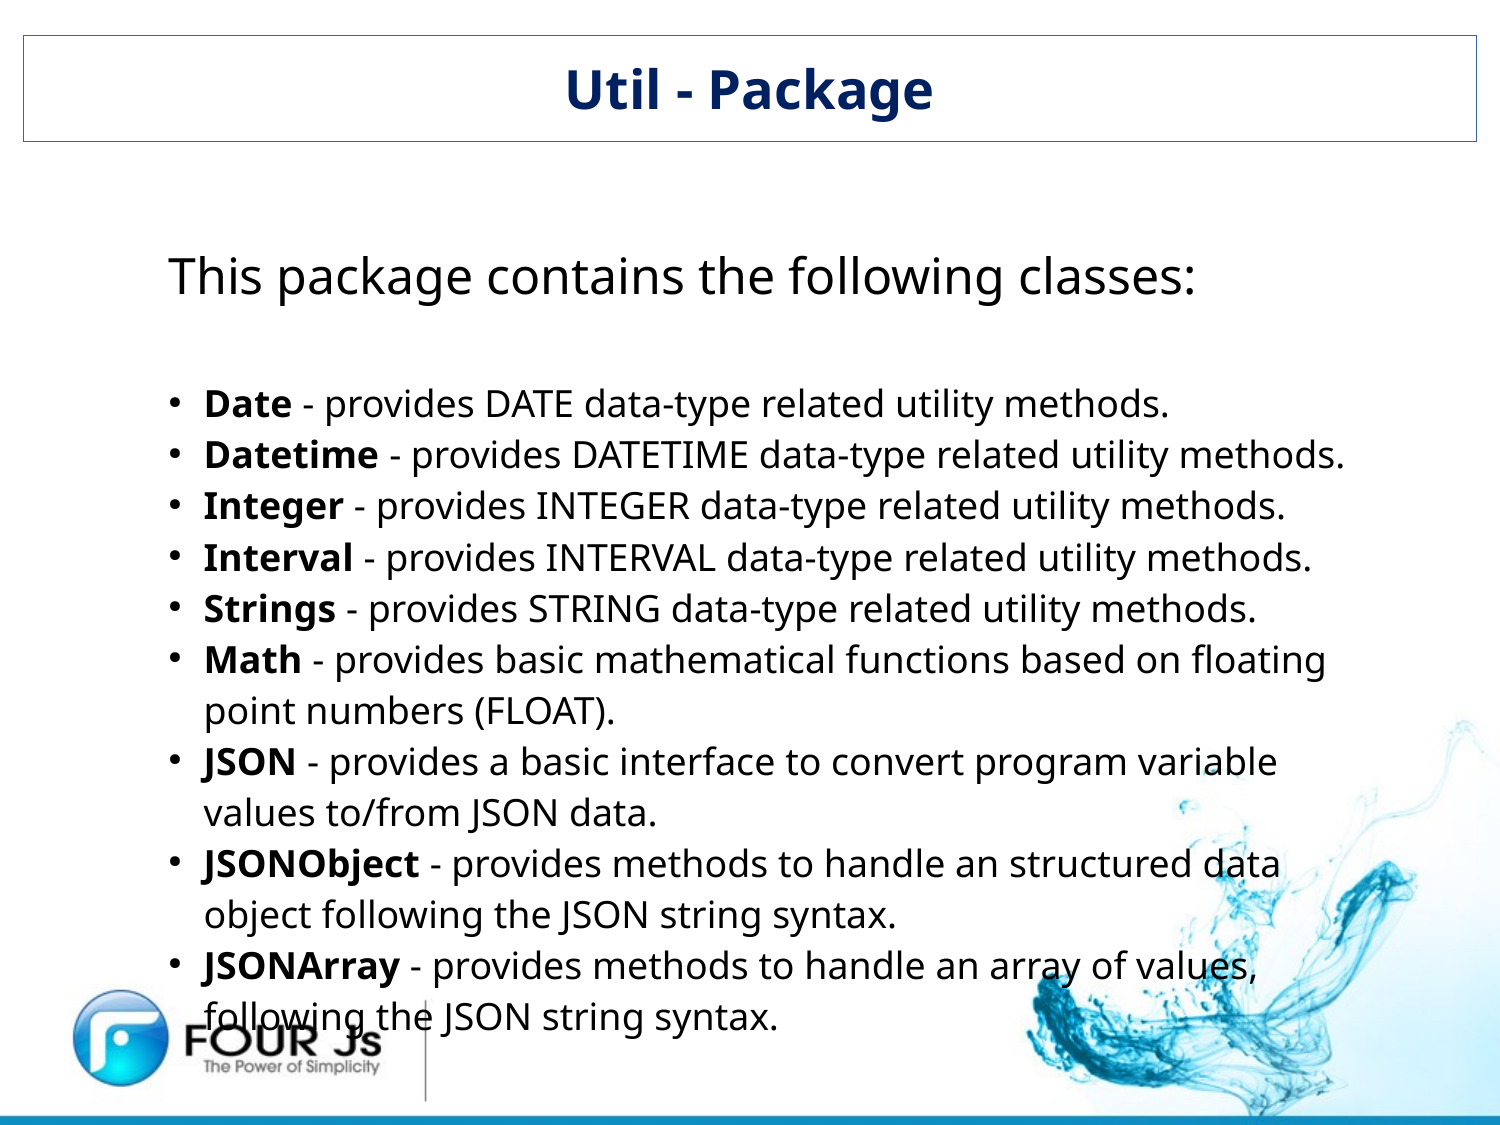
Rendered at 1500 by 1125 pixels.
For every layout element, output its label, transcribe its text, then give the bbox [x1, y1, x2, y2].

picture [0, 0, 1500, 1122]
text_box This package contains the following classes: Date - provides DATE data-type related utility methods. Datetime - provides DATETIME data-type related utility methods. Integer - provides INTEGER data-type related utility methods. Interval - provides INTERVAL data-type related utility methods. Strings - provides STRING data-type related utility methods. Math - provides basic mathematical functions based on floating point numbers (FLOAT). JSON - provides a basic interface to convert program variable values to/from JSON data. JSONObject - provides methods to handle an structured data object following the JSON string syntax. JSONArray - provides methods to handle an array of values, following the JSON string syntax. [153, 234, 1371, 1113]
title Util - Package [23, 35, 1477, 142]
